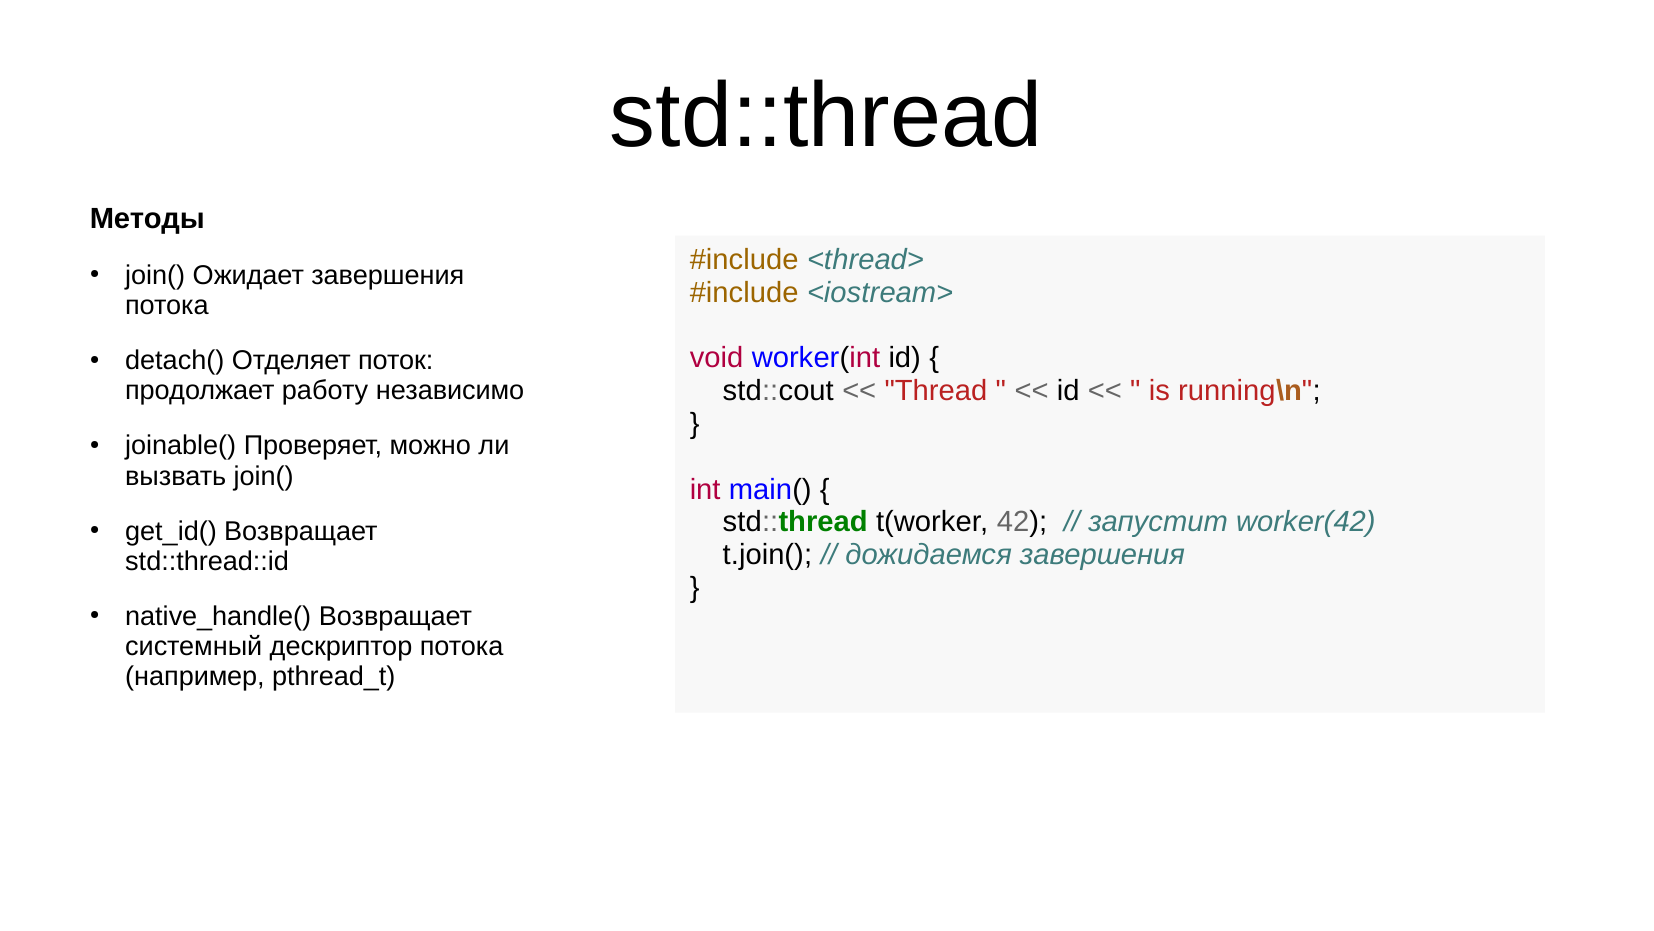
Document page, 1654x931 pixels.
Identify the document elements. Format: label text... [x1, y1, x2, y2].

text_box Методы join() Ожидает завершения потока detach() Отделяет поток: продолжает работу независимо joinable() Проверяет, можно ли вызвать join() get_id() Возвращает std::thread::id native_handle() Возвращает системный дескриптор потока (например, pthread_t) [75, 194, 563, 699]
text_box #include <thread> #include <iostream> void worker(int id) { std::cout << "Thread " << id << " is running\n"; } int main() { std::thread t(worker, 42); // запустит worker(42) t.join(); // дожидаемся завершения } [675, 235, 1545, 713]
title std::thread [82, 37, 1571, 193]
